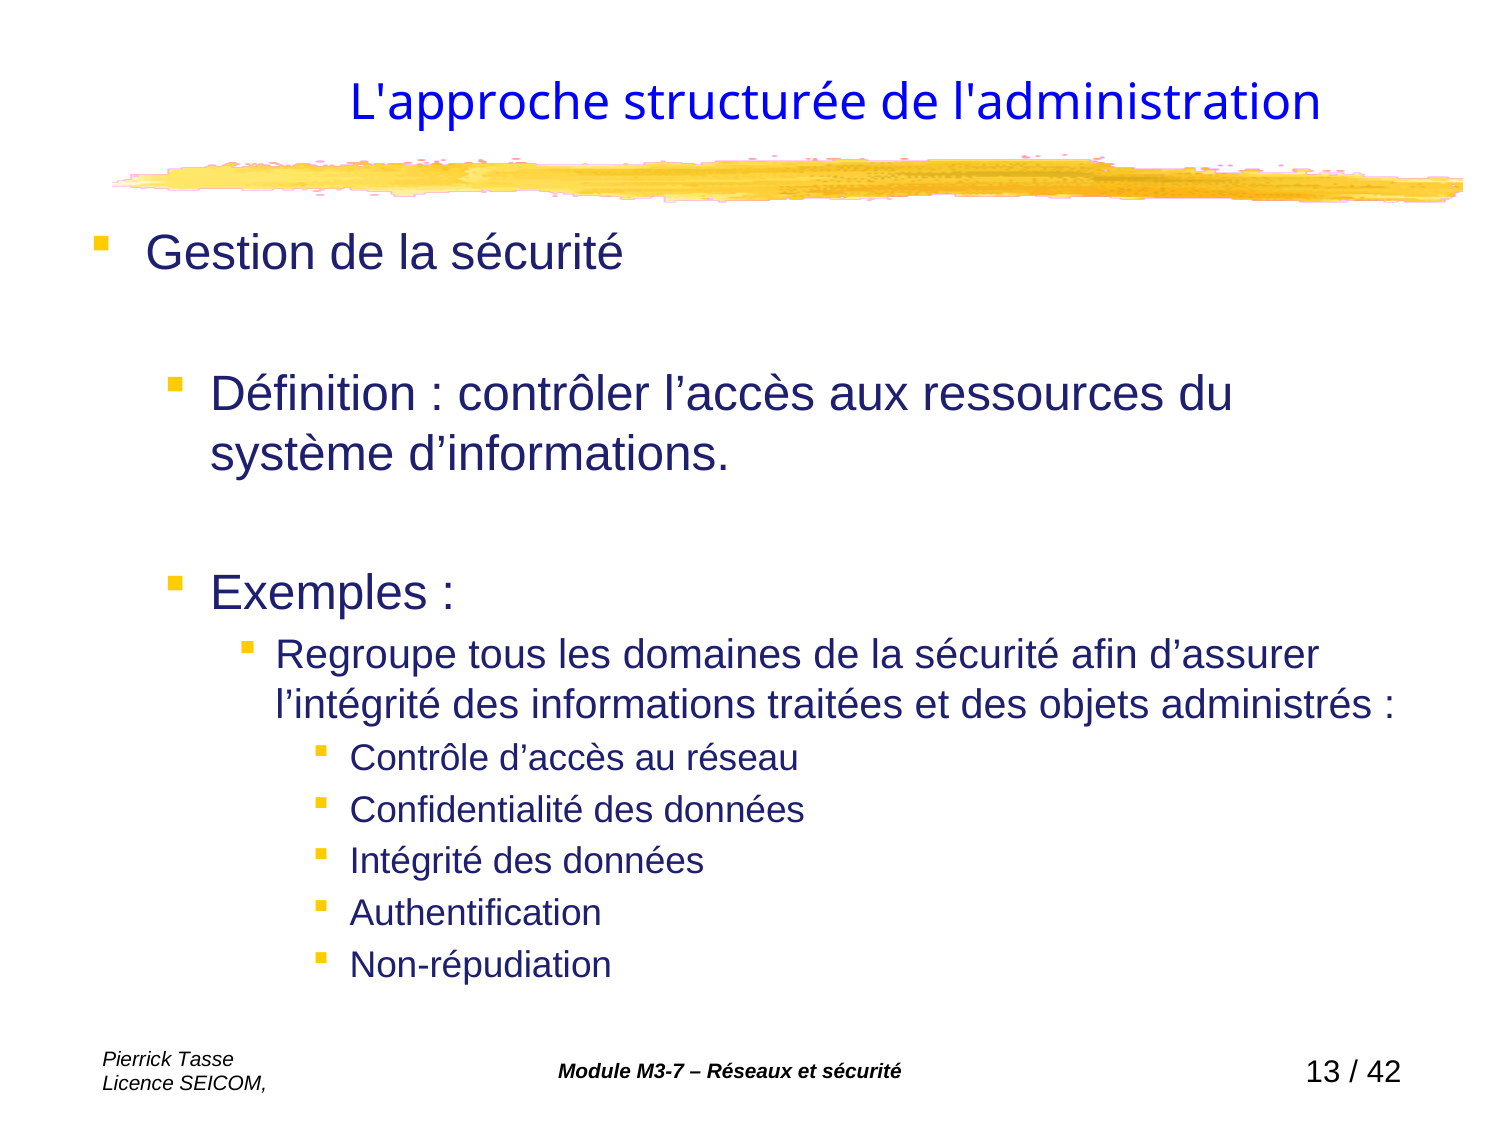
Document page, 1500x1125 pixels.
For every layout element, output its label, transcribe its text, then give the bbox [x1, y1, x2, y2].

list Gestion de la sécurité Définition : contrôler l’accès aux ressources du système d’informations. Exemples : Regroupe tous les domaines de la sécurité afin d’assurer l’intégrité des informations traitées et des objets administrés : Contrôle d’accès au réseau Confidentialité des données Intégrité des données Authentification Non-répudiation [74, 212, 1417, 1016]
picture [112, 149, 1463, 213]
title L'approche structurée de l'administration [62, 37, 1338, 138]
